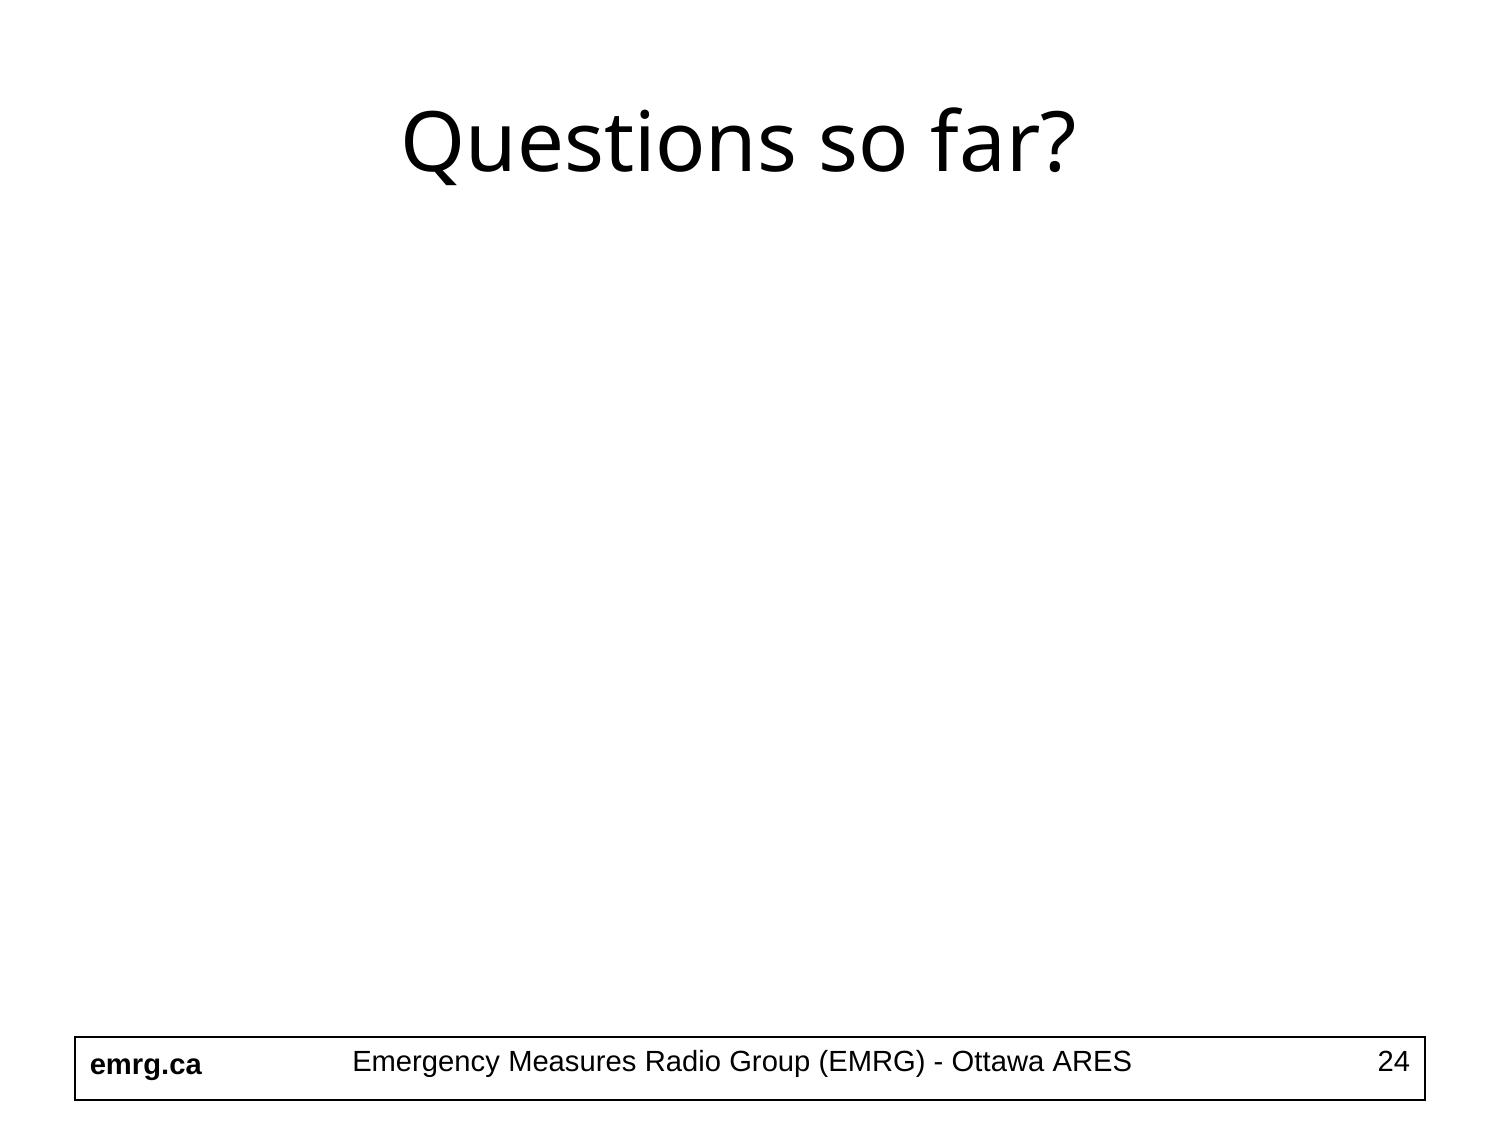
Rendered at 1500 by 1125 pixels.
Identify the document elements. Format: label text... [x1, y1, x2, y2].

title Questions so far? [75, 45, 1426, 233]
